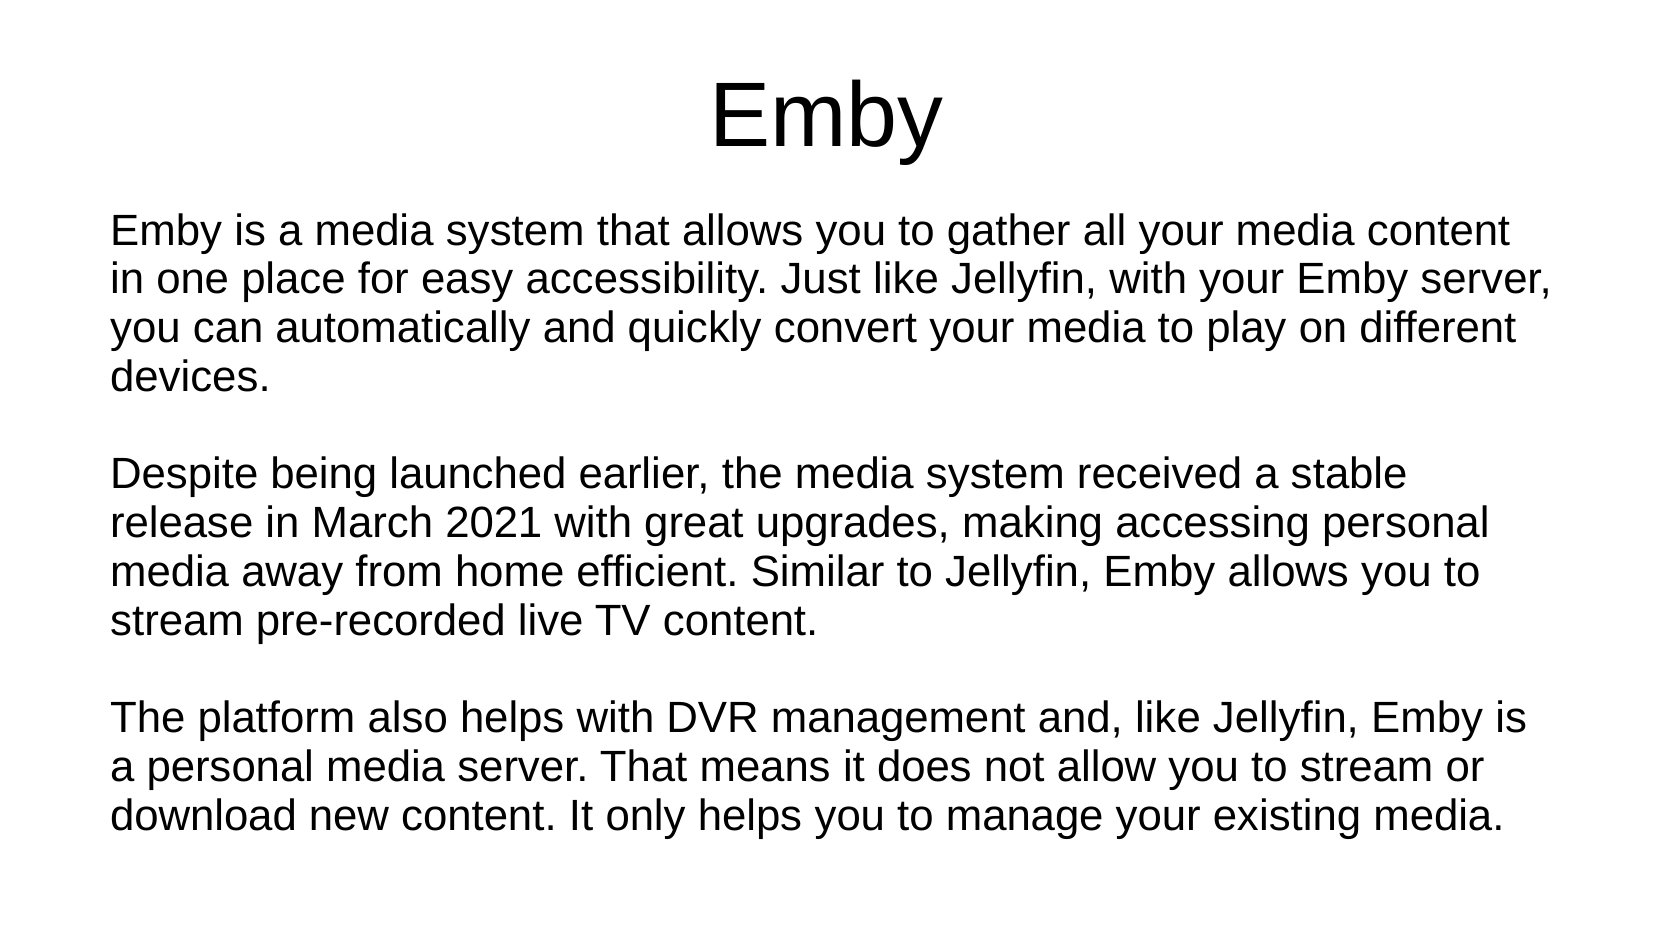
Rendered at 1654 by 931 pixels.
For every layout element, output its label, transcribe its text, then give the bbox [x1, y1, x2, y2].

text_box Emby is a media system that allows you to gather all your media content in one place for easy accessibility. Just like Jellyfin, with your Emby server, you can automatically and quickly convert your media to play on different devices. Despite being launched earlier, the media system received a stable release in March 2021 with great upgrades, making accessing personal media away from home efficient. Similar to Jellyfin, Emby allows you to stream pre-recorded live TV content. The platform also helps with DVR management and, like Jellyfin, Emby is a personal media server. That means it does not allow you to stream or download new content. It only helps you to manage your existing media. [95, 198, 1571, 848]
title Emby [82, 37, 1571, 193]
